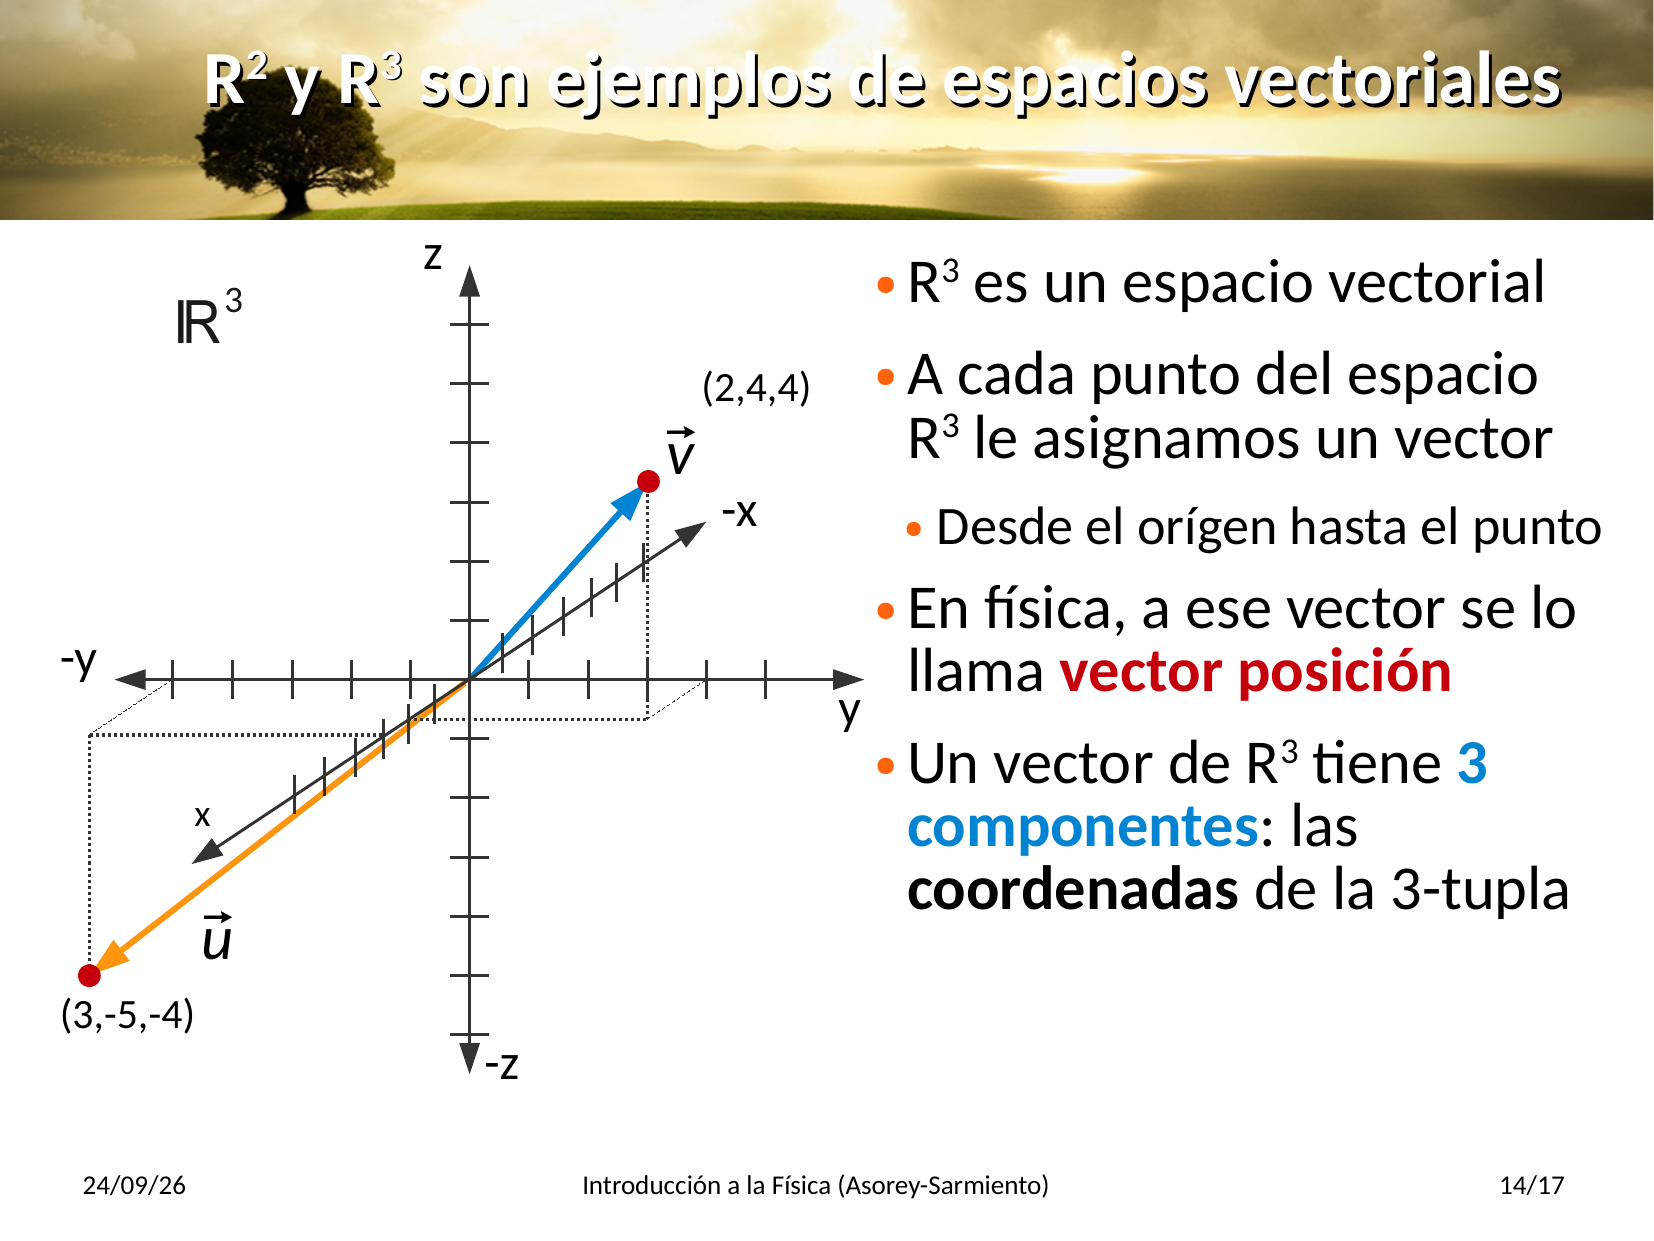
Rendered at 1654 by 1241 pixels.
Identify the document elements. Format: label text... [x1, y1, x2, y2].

text_box y [823, 679, 886, 760]
title R2 y R3 son ejemplos de espacios vectoriales [75, 19, 1564, 151]
text_box z [408, 225, 467, 305]
text_box [638, 471, 658, 492]
text_box [79, 965, 100, 986]
list R3 es un espacio vectorial A cada punto del espacio R3 le asignamos un vector Desde el orígen hasta el punto En física, a ese vector se lo llama vector posición Un vector de R3 tiene 3 componentes: las coordenadas de la 3-tupla [845, 255, 1606, 1156]
text_box x [179, 790, 241, 871]
text_box (2,4,4) [686, 363, 845, 434]
picture [0, 0, 1654, 220]
chart [195, 900, 242, 977]
text_box -y [45, 630, 122, 710]
text_box -z [469, 1034, 544, 1115]
chart [169, 276, 249, 356]
text_box -x [706, 481, 782, 562]
text_box (3,-5,-4) [45, 990, 241, 1060]
chart [658, 415, 706, 492]
